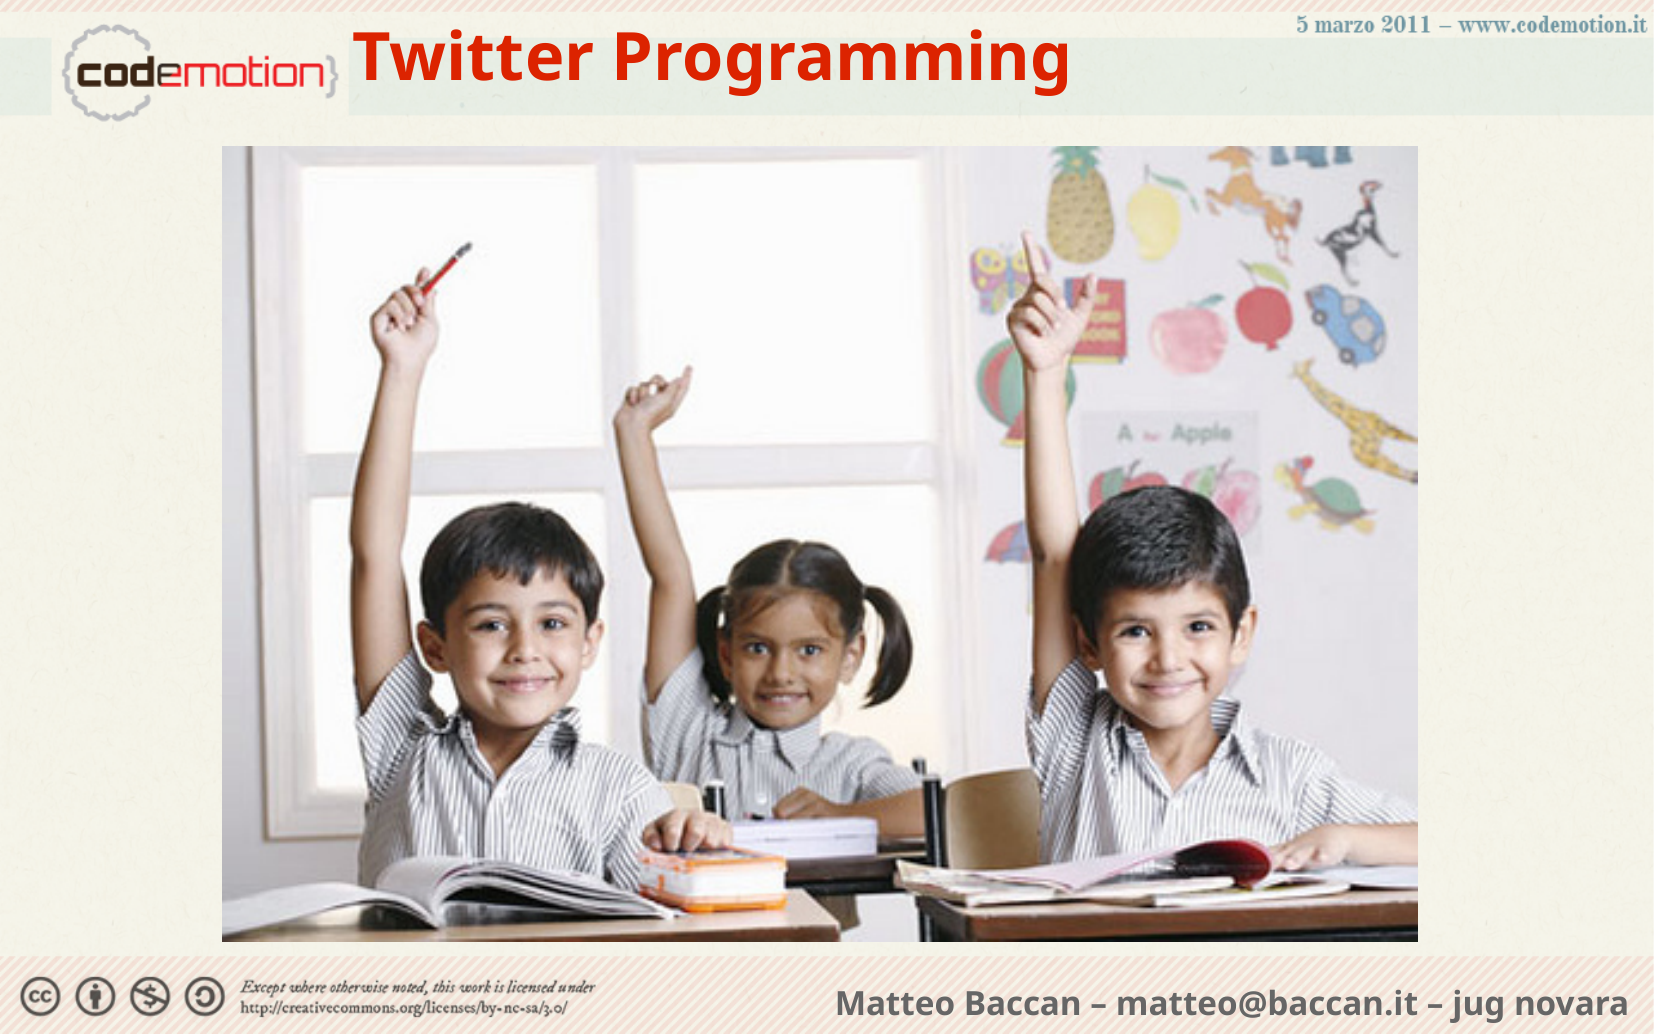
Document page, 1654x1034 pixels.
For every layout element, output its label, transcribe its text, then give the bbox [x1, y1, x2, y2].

title Twitter Programming [352, 5, 1609, 103]
picture [0, 0, 1654, 1034]
